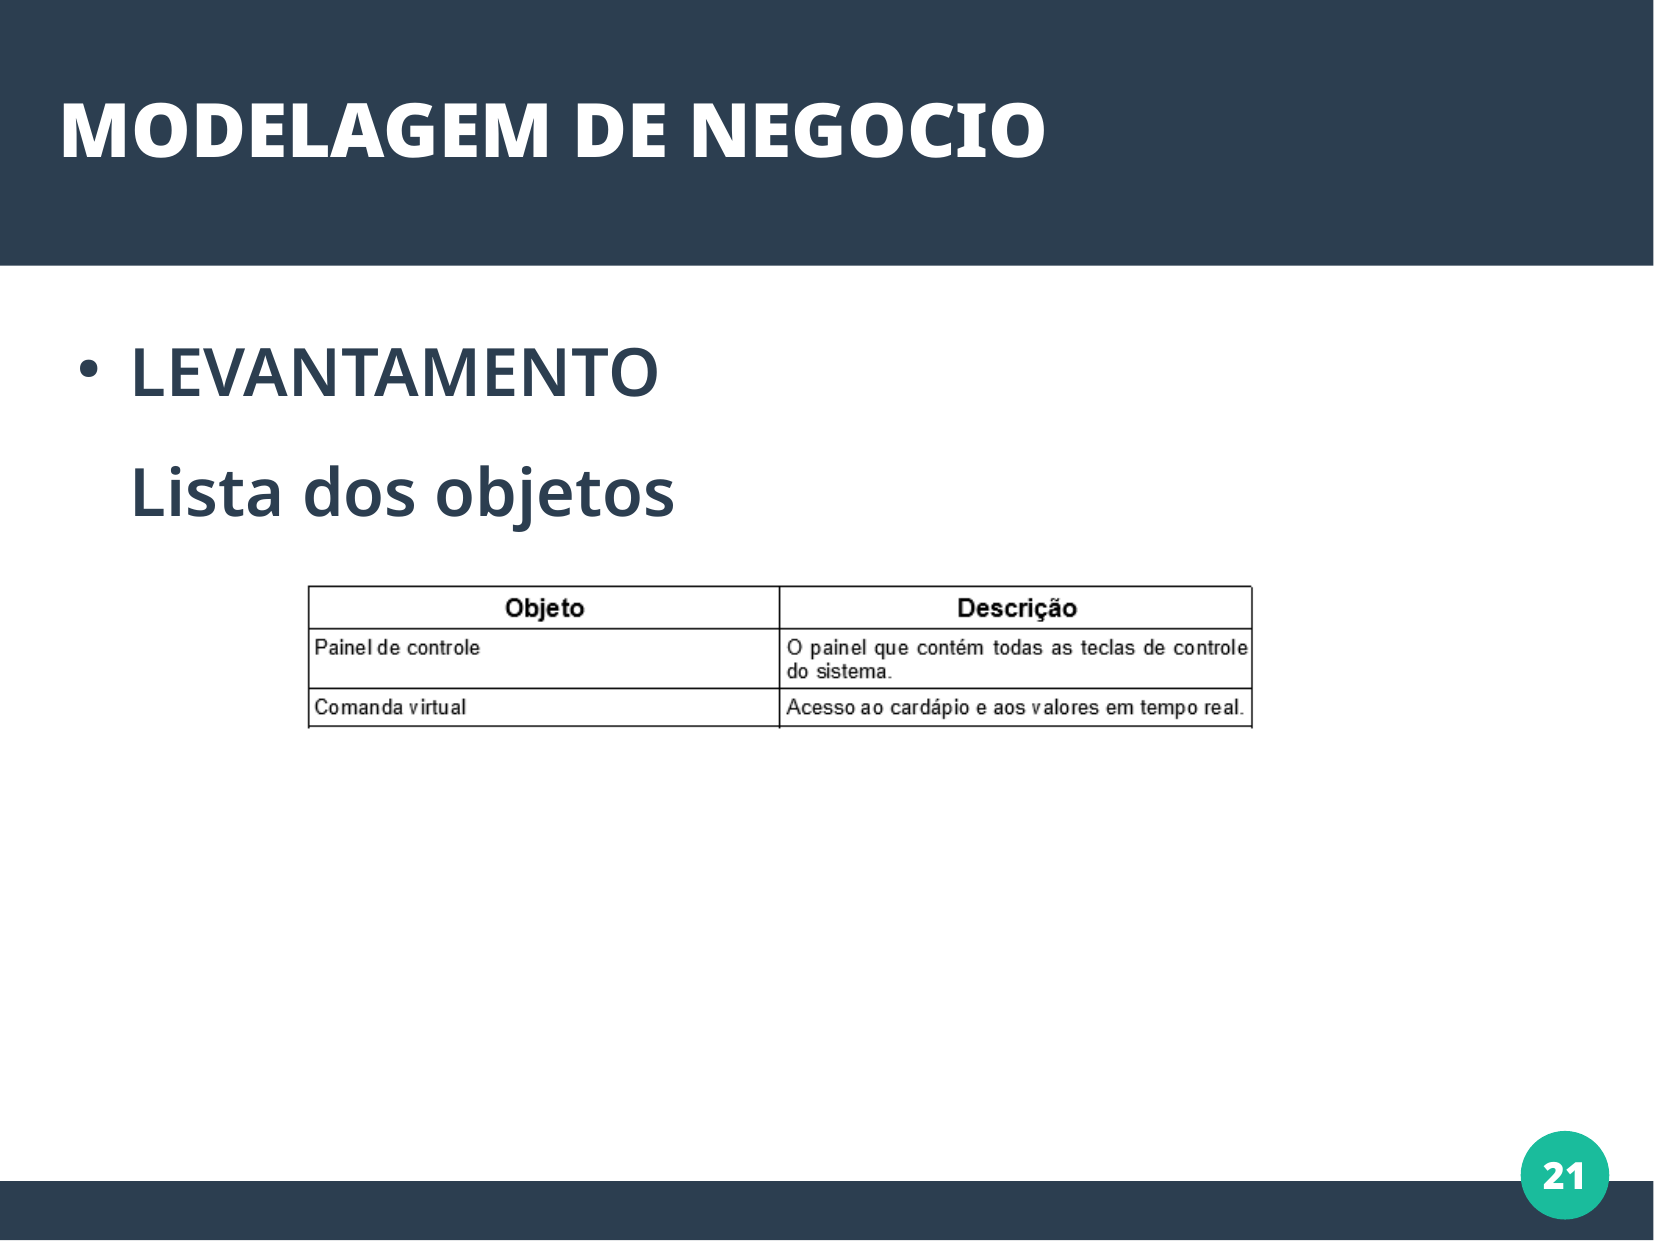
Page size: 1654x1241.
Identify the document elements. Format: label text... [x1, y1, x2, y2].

title MODELAGEM DE NEGOCIO [59, 49, 1595, 207]
picture [302, 578, 1264, 736]
list LEVANTAMENTO Lista dos objetos [59, 324, 1595, 1152]
